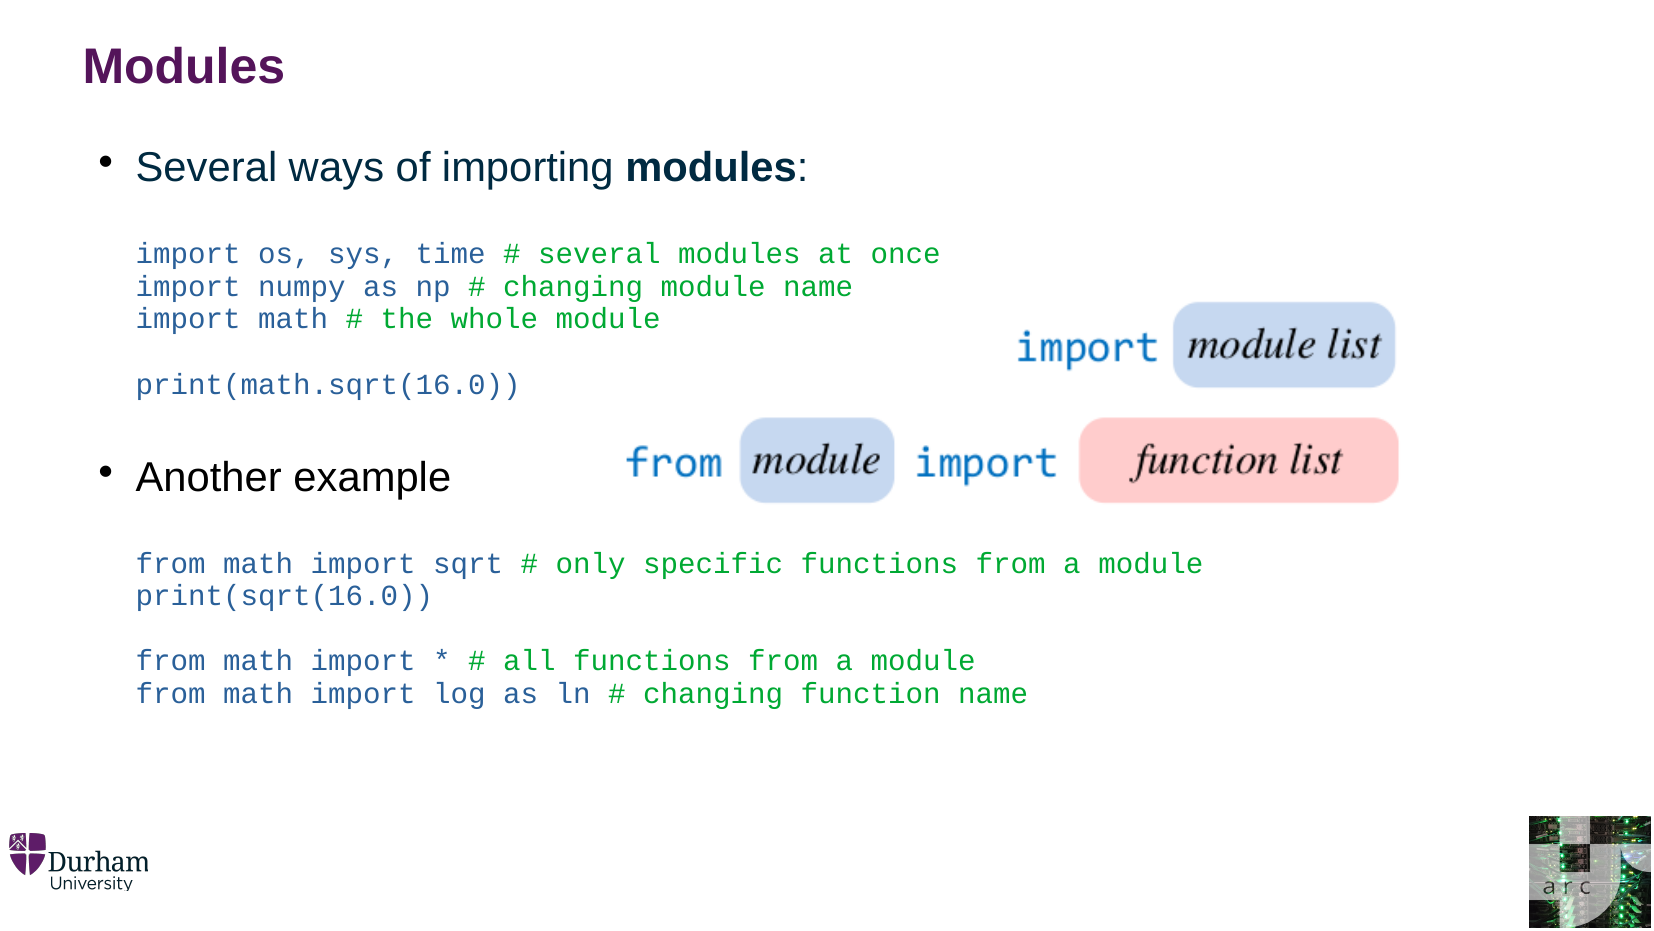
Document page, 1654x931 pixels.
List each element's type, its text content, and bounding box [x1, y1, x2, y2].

picture [9, 833, 148, 891]
picture [596, 276, 1441, 526]
list Several ways of importing modules: import os, sys, time # several modules at once import numpy as np # changing module name import math # the whole module print(math.sqrt(16.0)) Another example from math import sqrt # only specific functions from a module print(sqrt(16.0)) from math import * # all functions from a module from math import log as ln # changing function name [82, 141, 1571, 745]
title Modules [82, 36, 1571, 93]
picture [1529, 816, 1651, 928]
